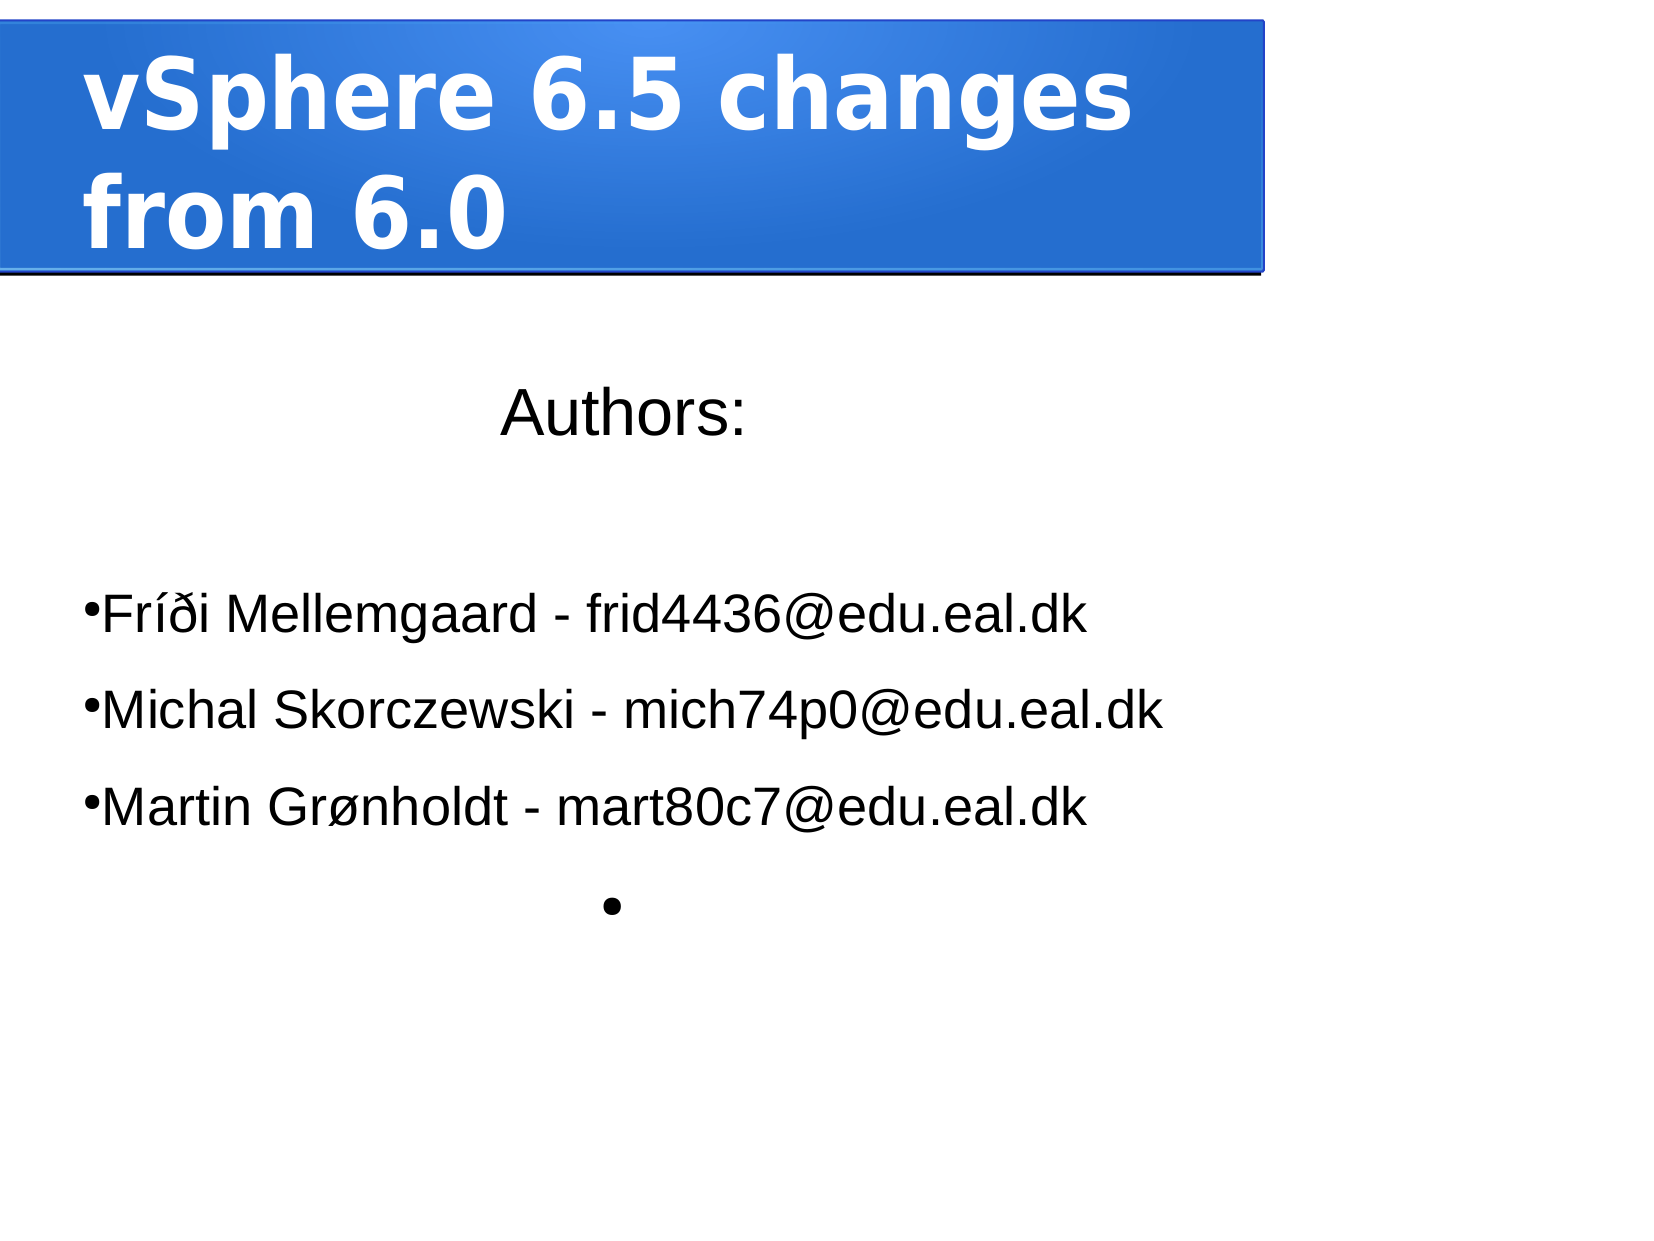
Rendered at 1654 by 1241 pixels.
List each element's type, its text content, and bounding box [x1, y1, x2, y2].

subtitle Authors: Fríði Mellemgaard - frid4436@edu.eal.dk Michal Skorczewski - mich74p0@edu.eal.dk Martin Grønholdt - mart80c7@edu.eal.dk [82, 299, 1571, 1019]
title vSphere 6.5 changes from 6.0 [82, 33, 1235, 266]
